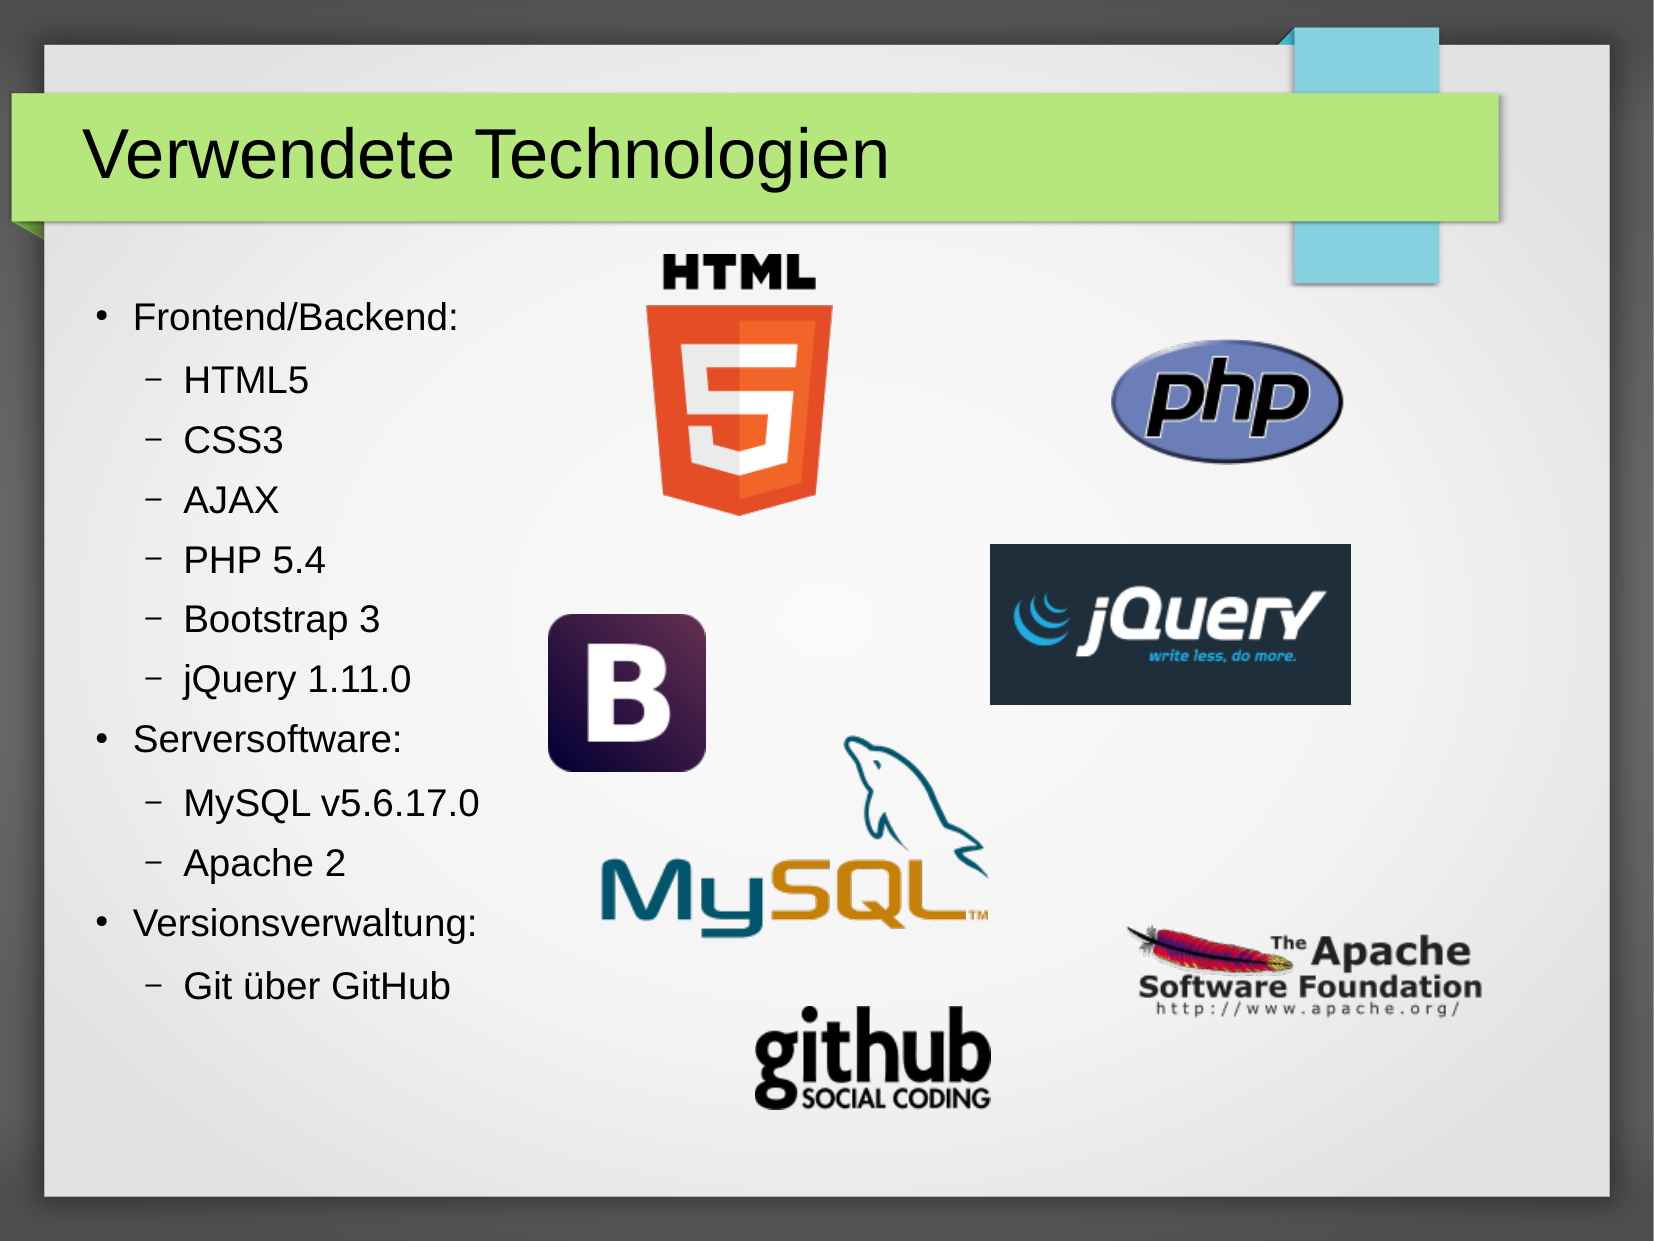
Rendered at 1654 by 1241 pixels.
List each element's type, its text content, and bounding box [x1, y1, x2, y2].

picture [0, 0, 1654, 1241]
list Frontend/Backend: HTML5 CSS3 AJAX PHP 5.4 Bootstrap 3 jQuery 1.11.0 Serversoftware: MySQL v5.6.17.0 Apache 2 Versionsverwaltung: Git über GitHub [82, 295, 736, 1015]
title Verwendete Technologien [82, 94, 1264, 213]
